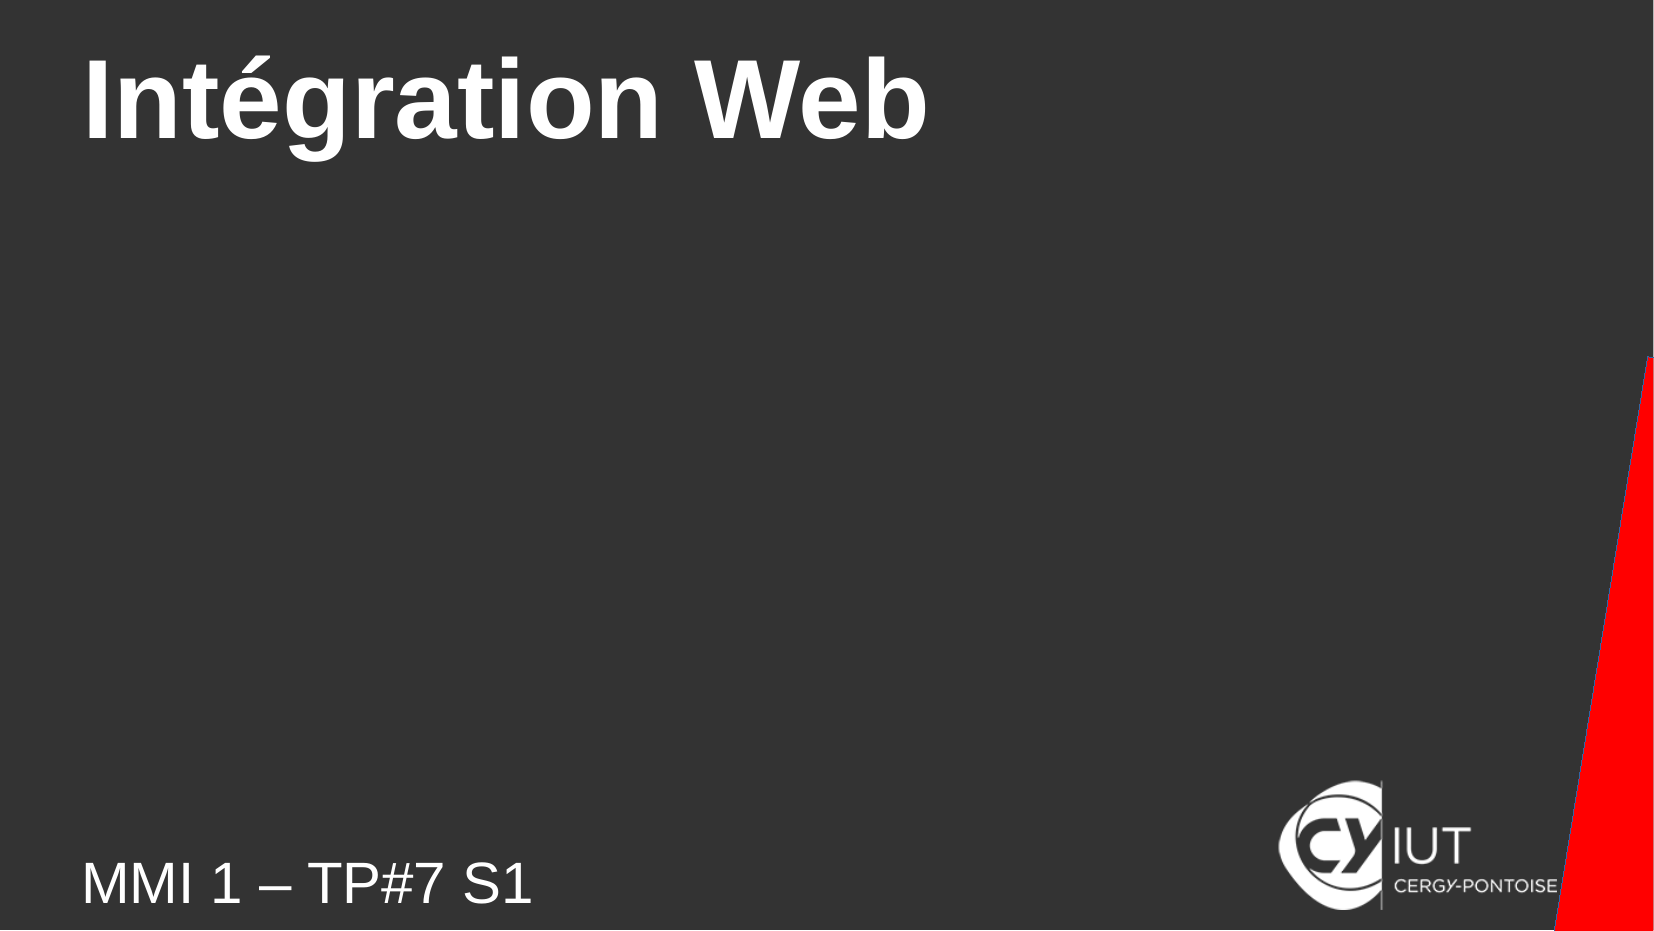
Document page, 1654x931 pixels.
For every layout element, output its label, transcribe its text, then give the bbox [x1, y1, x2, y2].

picture [1275, 779, 1557, 910]
text_box [1554, 356, 1654, 931]
title Intégration Web [82, 36, 1571, 226]
title MMI 1 – TP#7 S1 [81, 805, 1134, 931]
